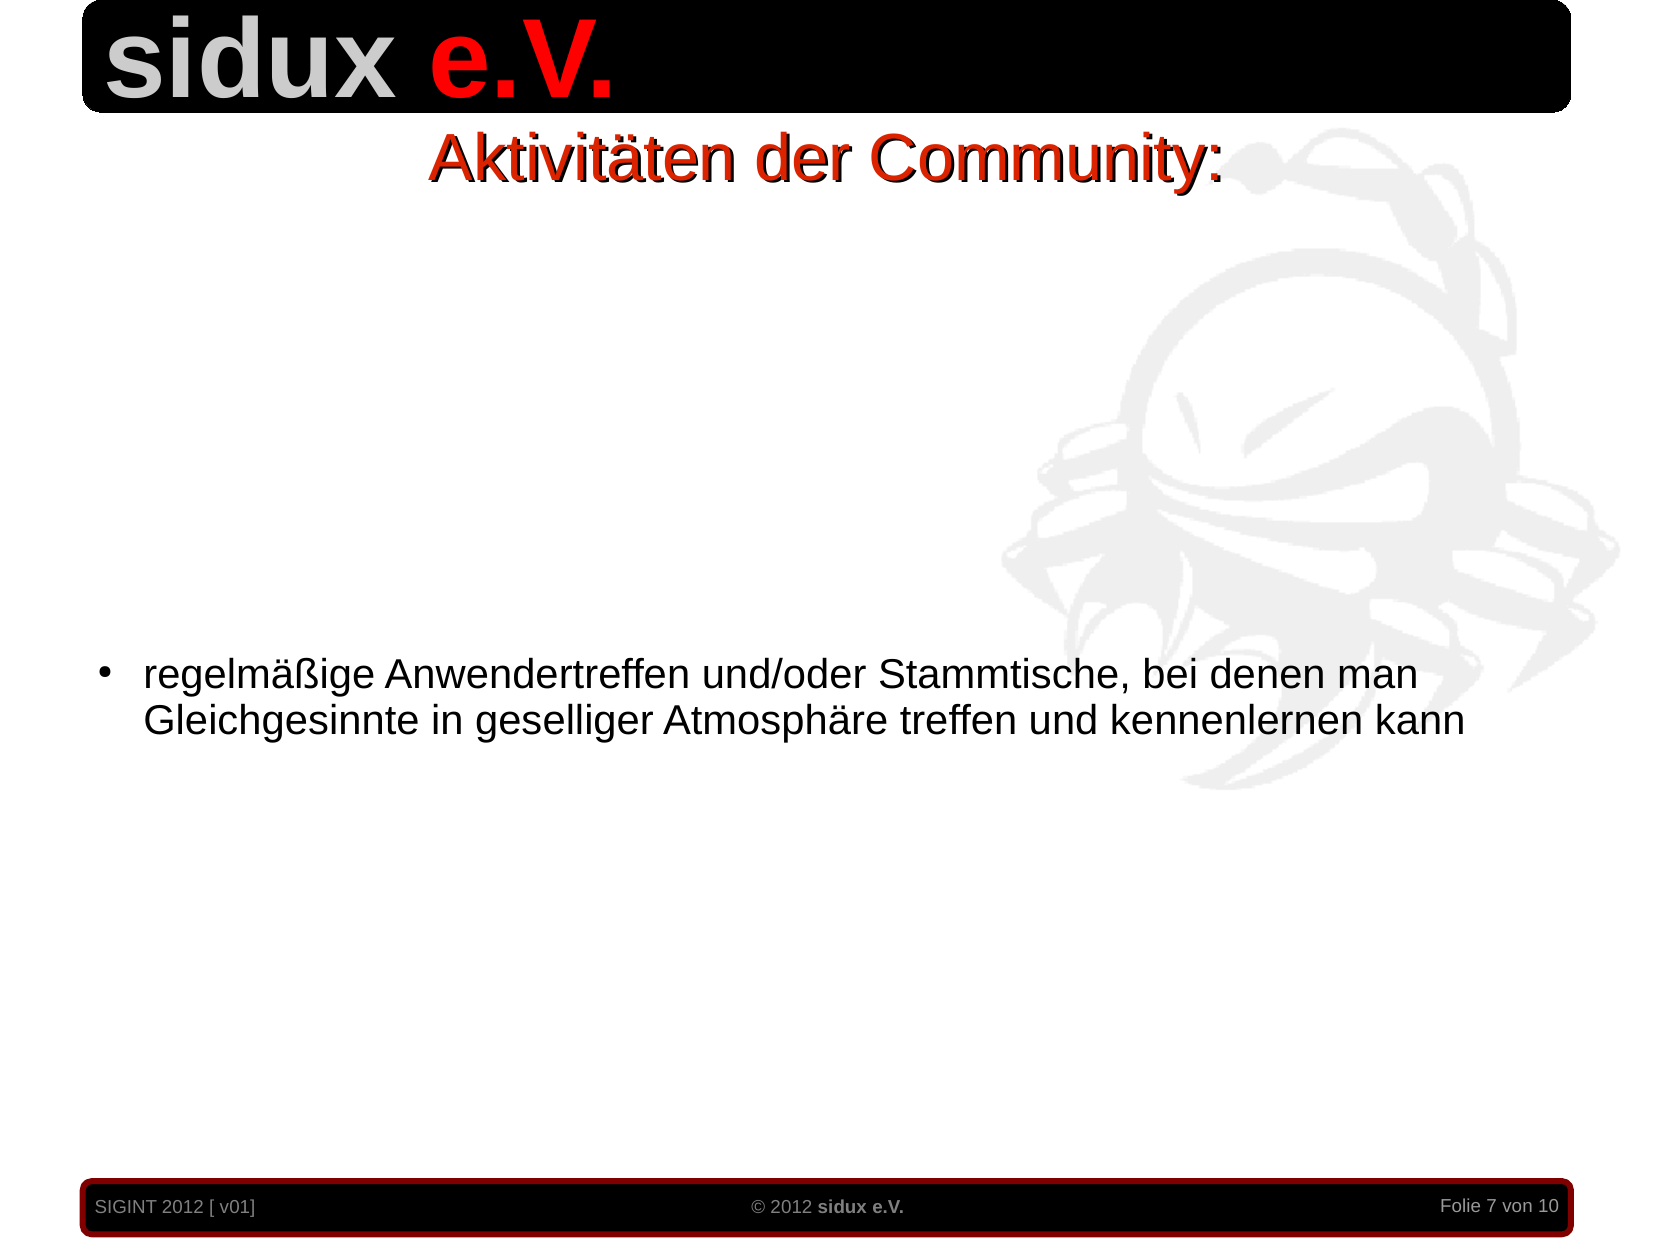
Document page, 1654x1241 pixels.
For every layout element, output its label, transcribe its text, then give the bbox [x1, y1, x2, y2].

picture [997, 122, 1625, 798]
text_box regelmäßige Anwendertreffen und/oder Stammtische, bei denen man Gleichgesinnte in geselliger Atmosphäre treffen und kennenlernen kann [82, 224, 1571, 1170]
text_box Aktivitäten der Community: [82, 112, 1571, 213]
